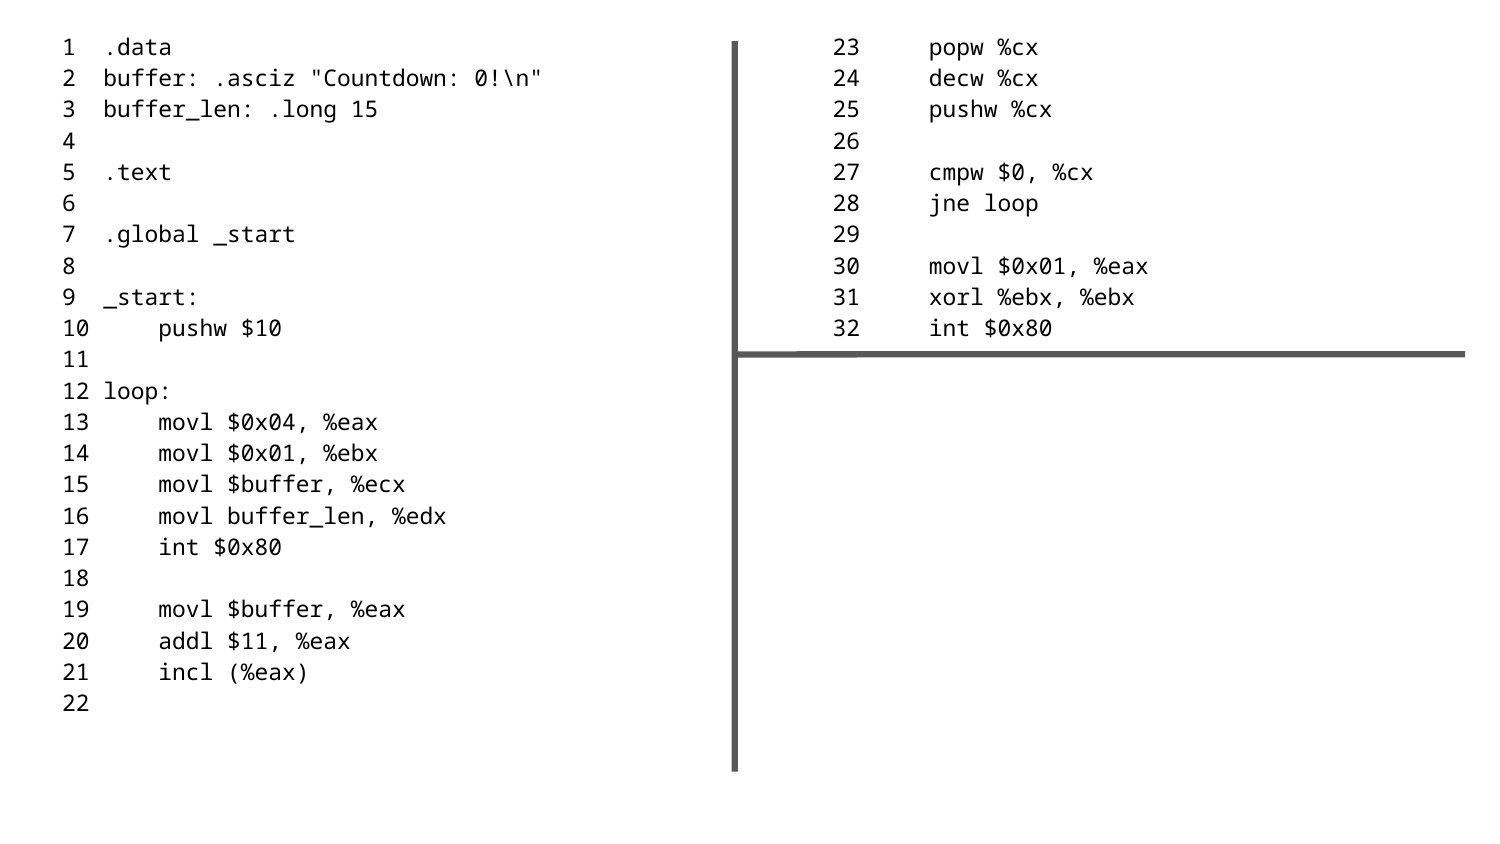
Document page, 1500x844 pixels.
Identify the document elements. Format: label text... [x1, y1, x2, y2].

text_box 1 .data 2 buffer: .asciz "Countdown: 0!\n" 3 buffer_len: .long 15 4 5 .text 6 7 .global _start 8 9 _start: 10 pushw $10 11 12 loop: 13 movl $0x04, %eax 14 movl $0x01, %ebx 15 movl $buffer, %ecx 16 movl buffer_len, %edx 17 int $0x80 18 19 movl $buffer, %eax 20 addl $11, %eax 21 incl (%eax) 22 [47, 23, 559, 735]
text_box 23 popw %cx 24 decw %cx 25 pushw %cx 26 27 cmpw $0, %cx 28 jne loop 29 30 movl $0x01, %eax 31 xorl %ebx, %ebx 32 int $0x80 [749, 23, 1164, 351]
